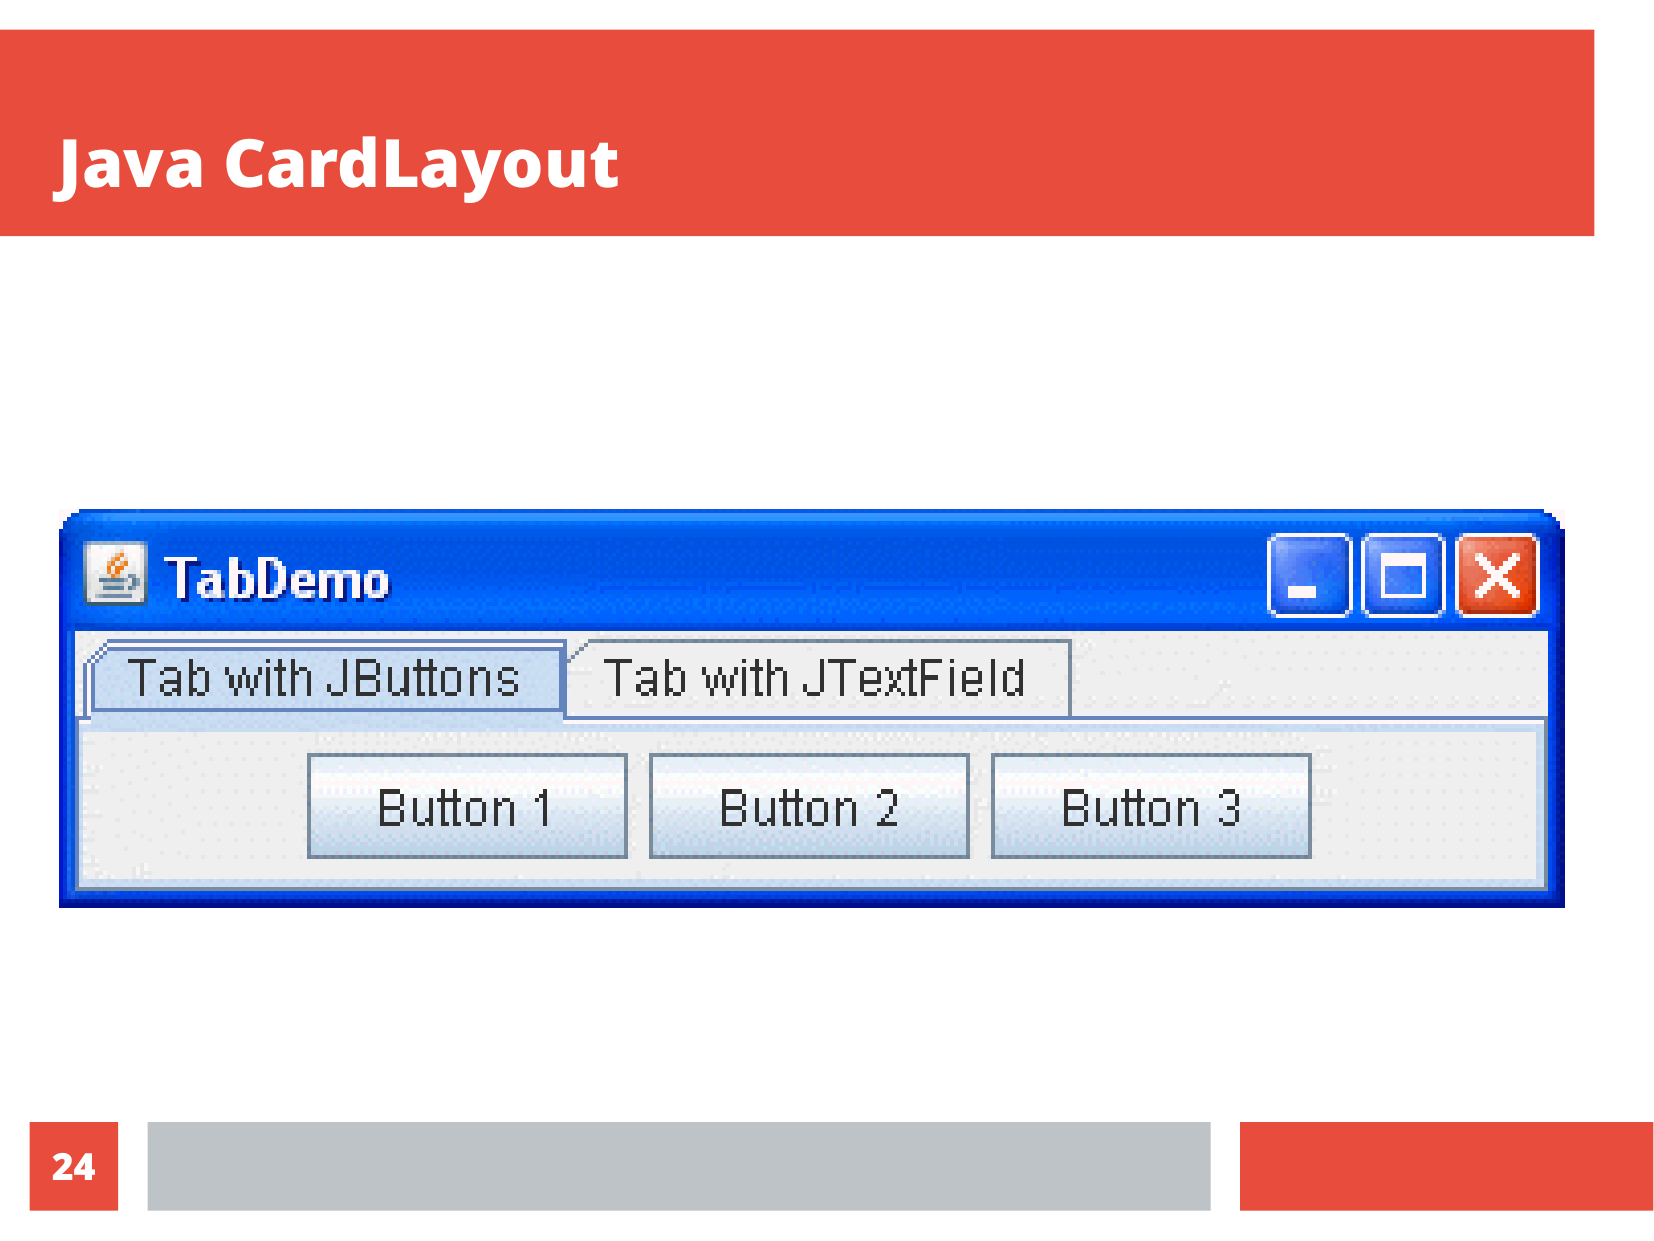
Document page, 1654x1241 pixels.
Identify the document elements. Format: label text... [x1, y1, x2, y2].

title Java CardLayout [59, 59, 1595, 207]
picture [59, 509, 1565, 909]
